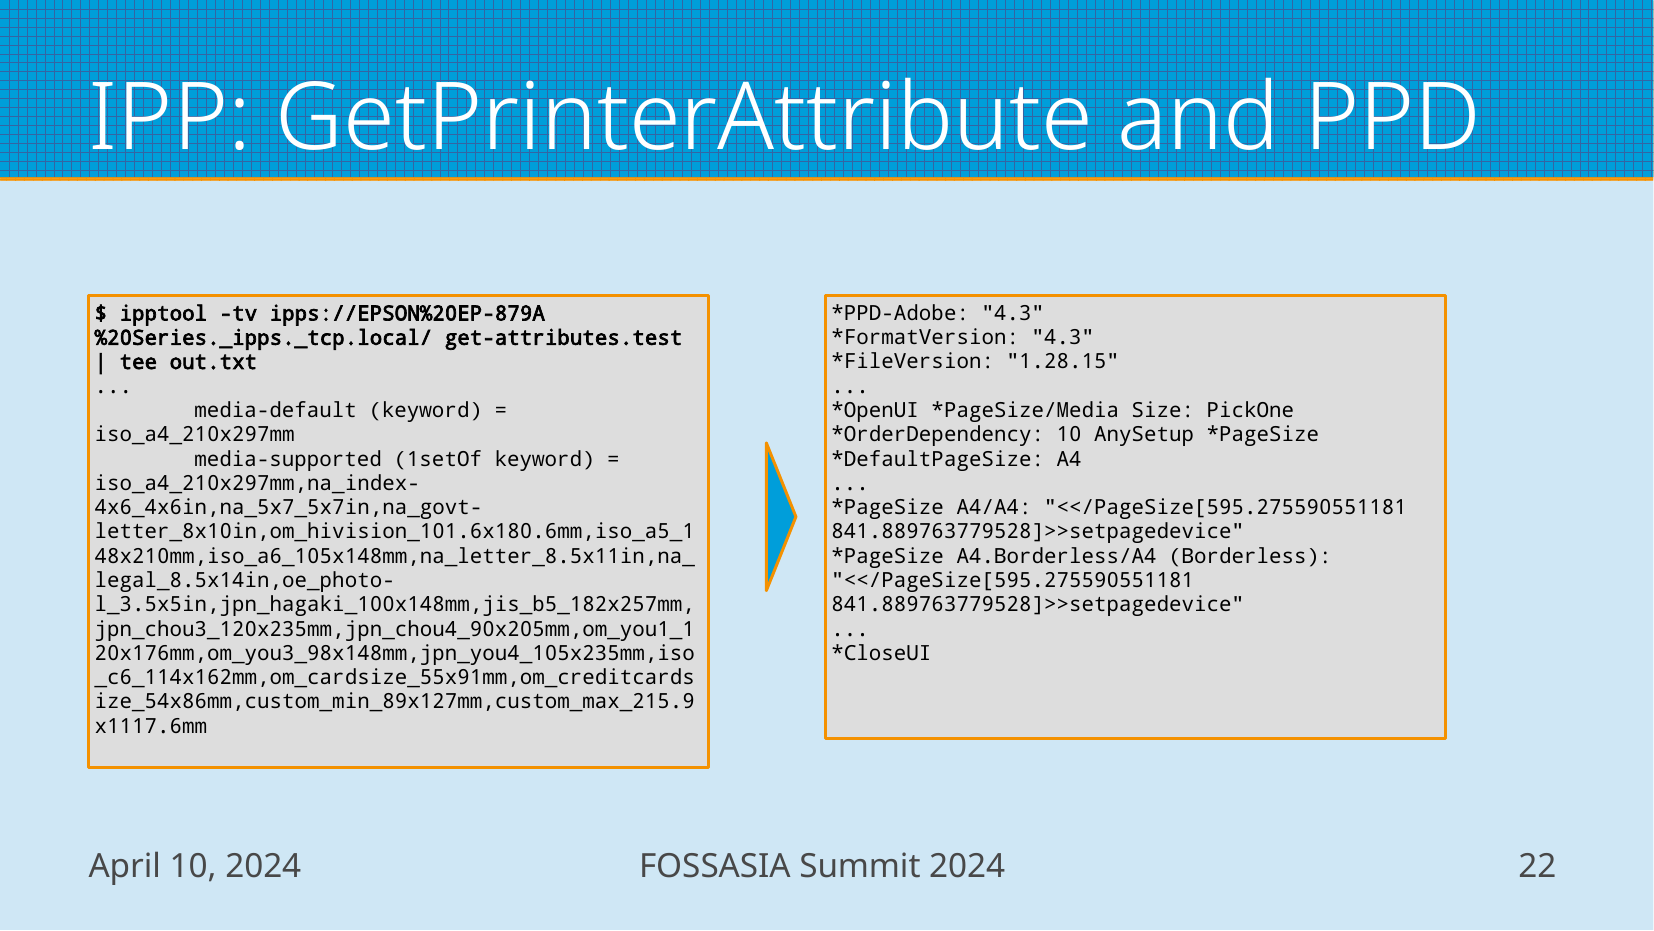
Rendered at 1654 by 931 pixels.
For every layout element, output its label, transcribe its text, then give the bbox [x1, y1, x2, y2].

text_box *PPD-Adobe: "4.3" *FormatVersion: "4.3" *FileVersion: "1.28.15" ... *OpenUI *PageSize/Media Size: PickOne *OrderDependency: 10 AnySetup *PageSize *DefaultPageSize: A4 ... *PageSize A4/A4: "<</PageSize[595.275590551181 841.889763779528]>>setpagedevice" *PageSize A4.Borderless/A4 (Borderless): "<</PageSize[595.275590551181 841.889763779528]>>setpagedevice" ... *CloseUI [825, 295, 1446, 739]
title IPP: GetPrinterAttribute and PPD [88, 14, 1565, 178]
text_box [766, 442, 796, 591]
text_box $ ipptool -tv ipps://EPSON%20EP-879A%20Series._ipps._tcp.local/ get-attributes.test | tee out.txt ... media-default (keyword) = iso_a4_210x297mm media-supported (1setOf keyword) = iso_a4_210x297mm,na_index-4x6_4x6in,na_5x7_5x7in,na_govt-letter_8x10in,om_hivision_101.6x180.6mm,iso_a5_148x210mm,iso_a6_105x148mm,na_letter_8.5x11in,na_legal_8.5x14in,oe_photo-l_3.5x5in,jpn_hagaki_100x148mm,jis_b5_182x257mm,jpn_chou3_120x235mm,jpn_chou4_90x205mm,om_you1_120x176mm,om_you3_98x148mm,jpn_you4_105x235mm,iso_c6_114x162mm,om_cardsize_55x91mm,om_creditcardsize_54x86mm,custom_min_89x127mm,custom_max_215.9x1117.6mm [88, 295, 709, 768]
